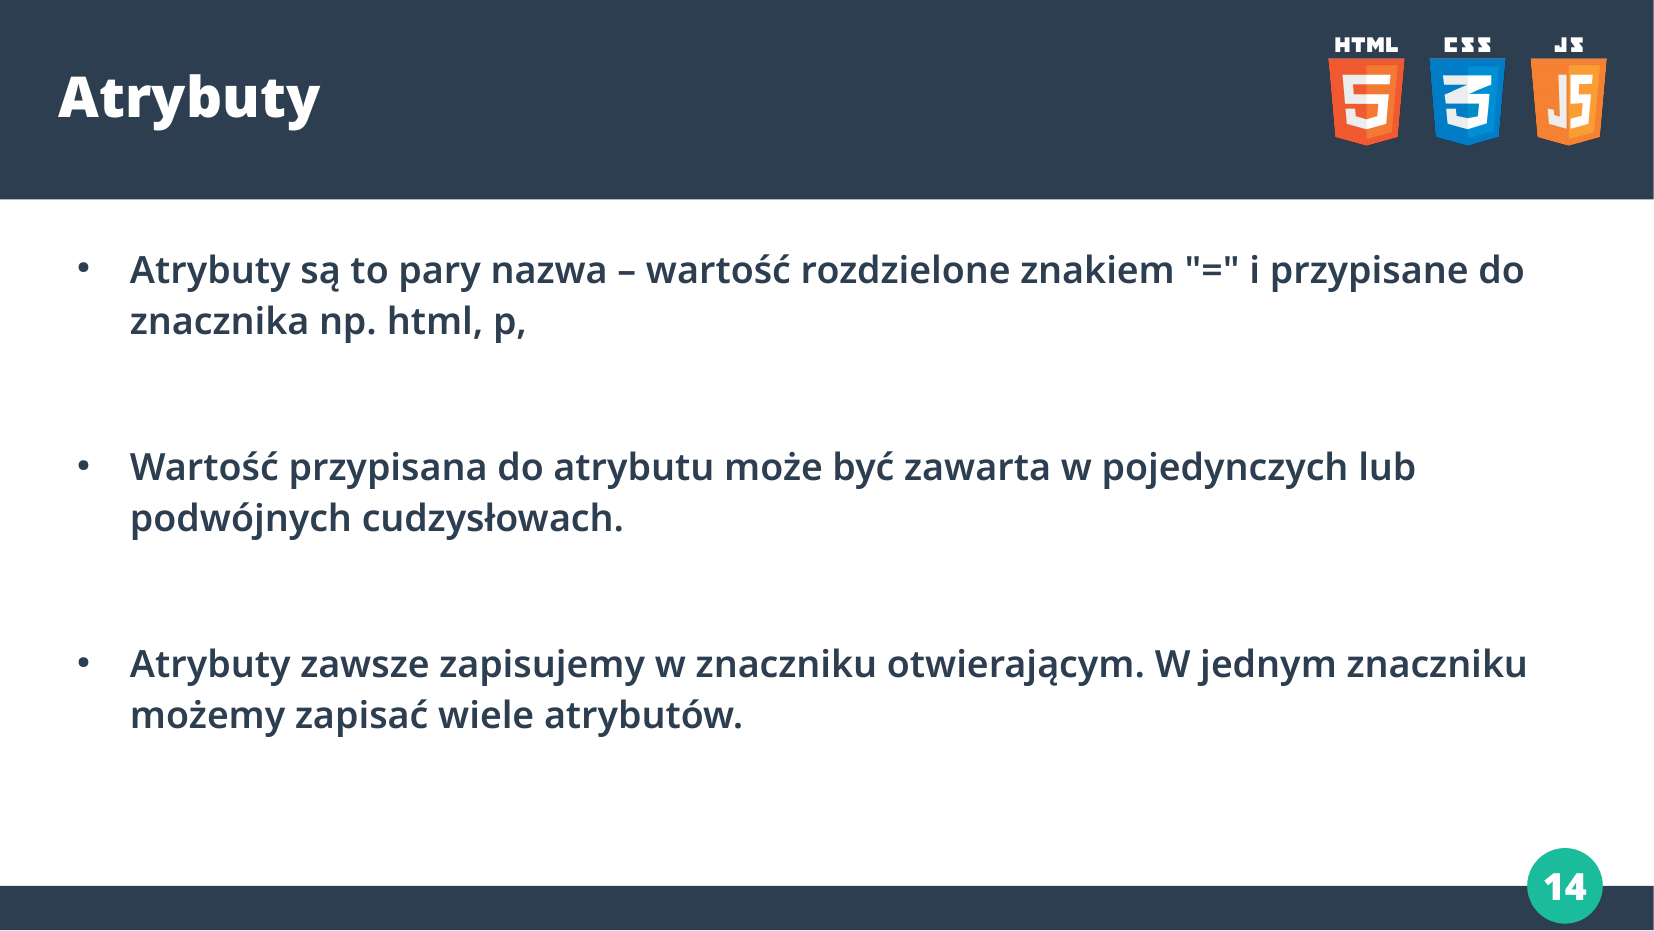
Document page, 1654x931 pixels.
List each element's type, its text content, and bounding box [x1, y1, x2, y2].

title Atrybuty [59, 37, 1595, 155]
picture [1328, 37, 1607, 146]
list Atrybuty są to pary nazwa – wartość rozdzielone znakiem "=" i przypisane do znacznika np. html, p, Wartość przypisana do atrybutu może być zawarta w pojedynczych lub podwójnych cudzysłowach. Atrybuty zawsze zapisujemy w znaczniku otwierającym. W jednym znaczniku możemy zapisać wiele atrybutów. [59, 243, 1595, 864]
